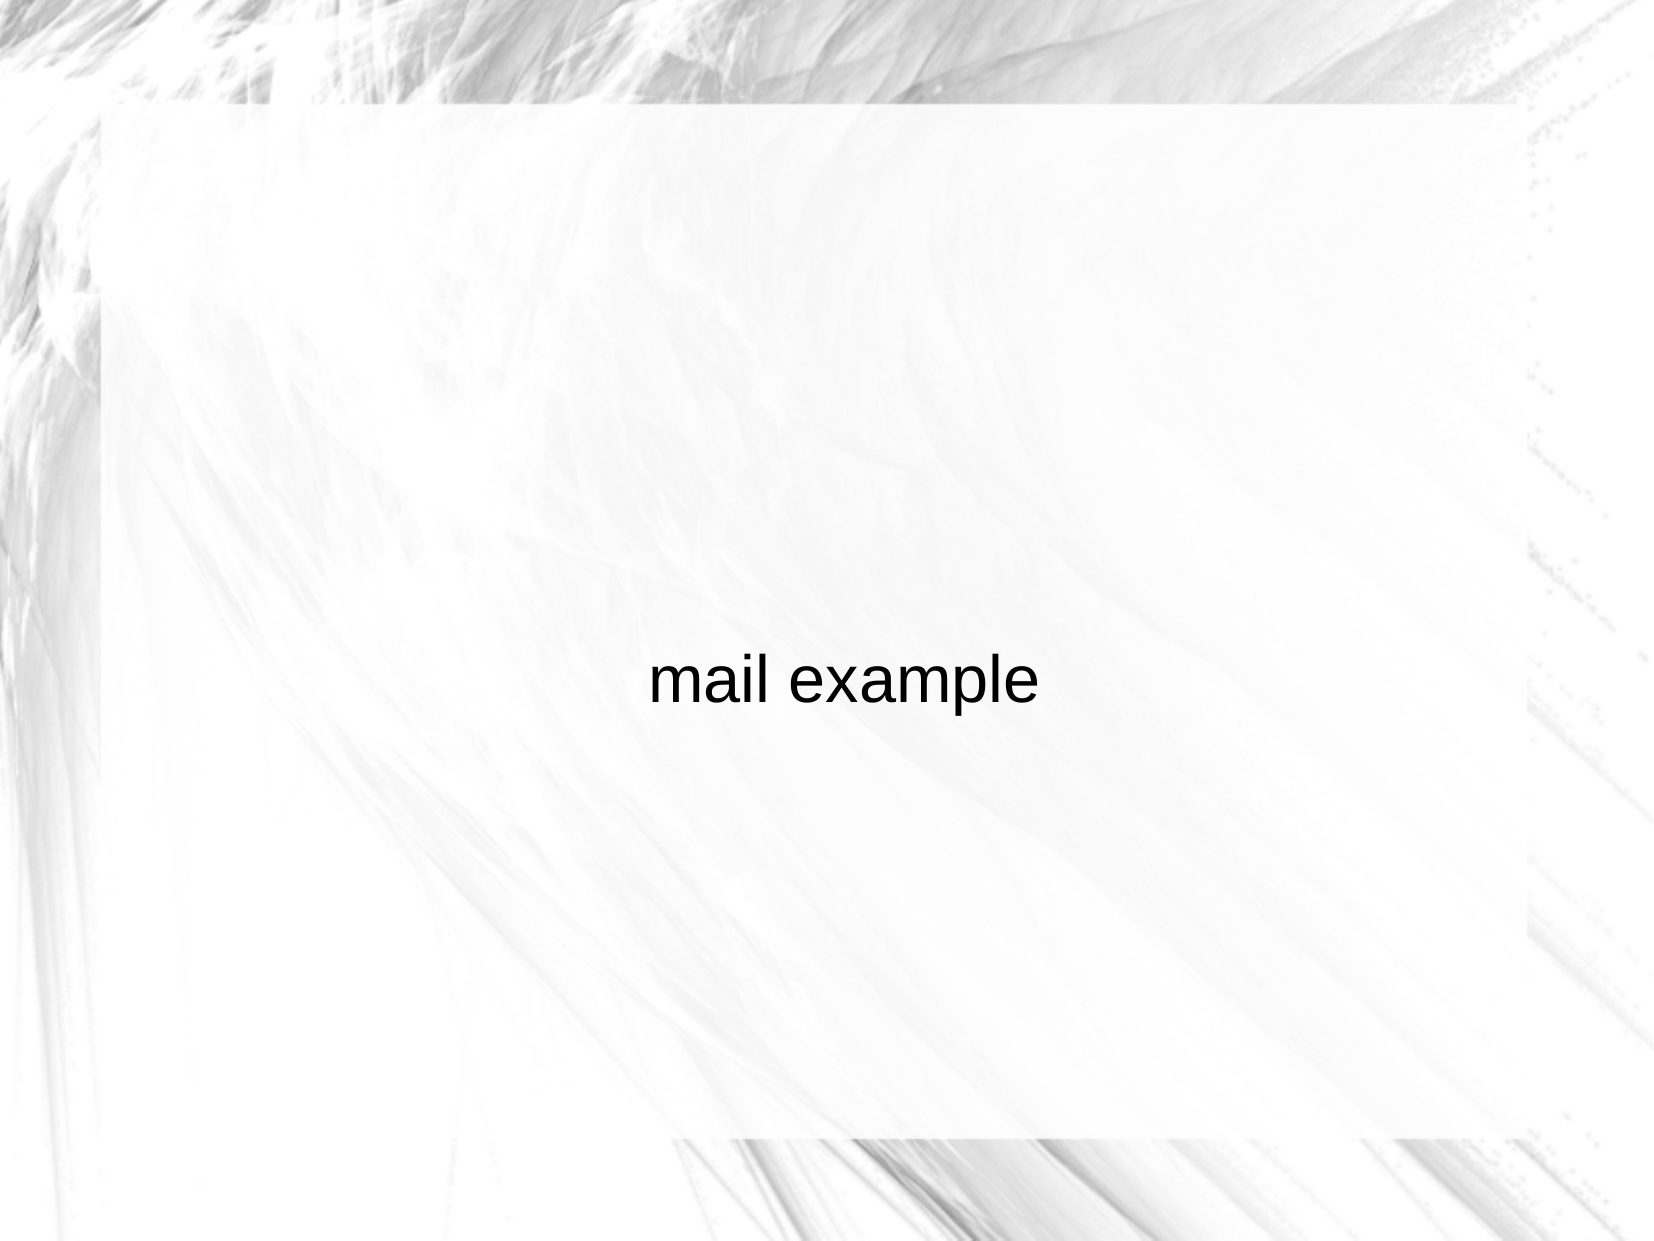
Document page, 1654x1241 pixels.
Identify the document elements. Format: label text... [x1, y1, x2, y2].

subtitle mail example [118, 319, 1571, 1039]
picture [0, 0, 1654, 1241]
